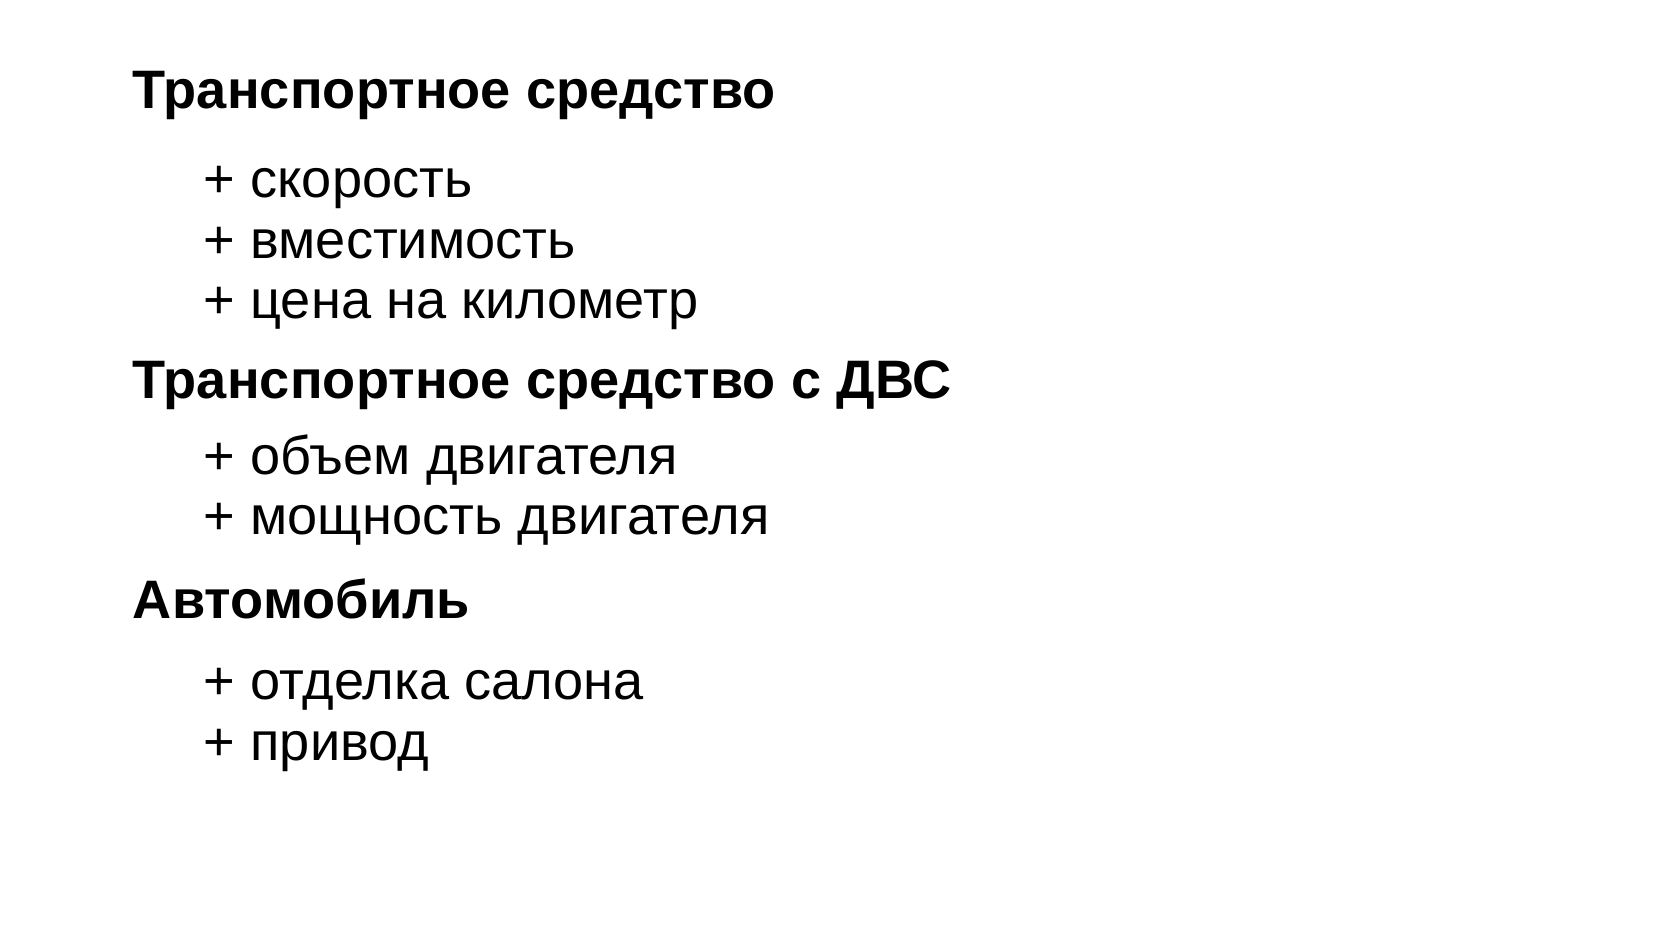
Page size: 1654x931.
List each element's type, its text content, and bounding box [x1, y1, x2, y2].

text_box + скорость + вместимость + цена на километр [188, 141, 792, 338]
text_box Автомобиль [118, 562, 1075, 638]
text_box + объем двигателя + мощность двигателя [188, 417, 792, 554]
text_box Транспортное средство с ДВС [118, 342, 1075, 418]
text_box Транспортное средство [118, 51, 863, 203]
text_box + отделка салона + привод [188, 643, 792, 780]
